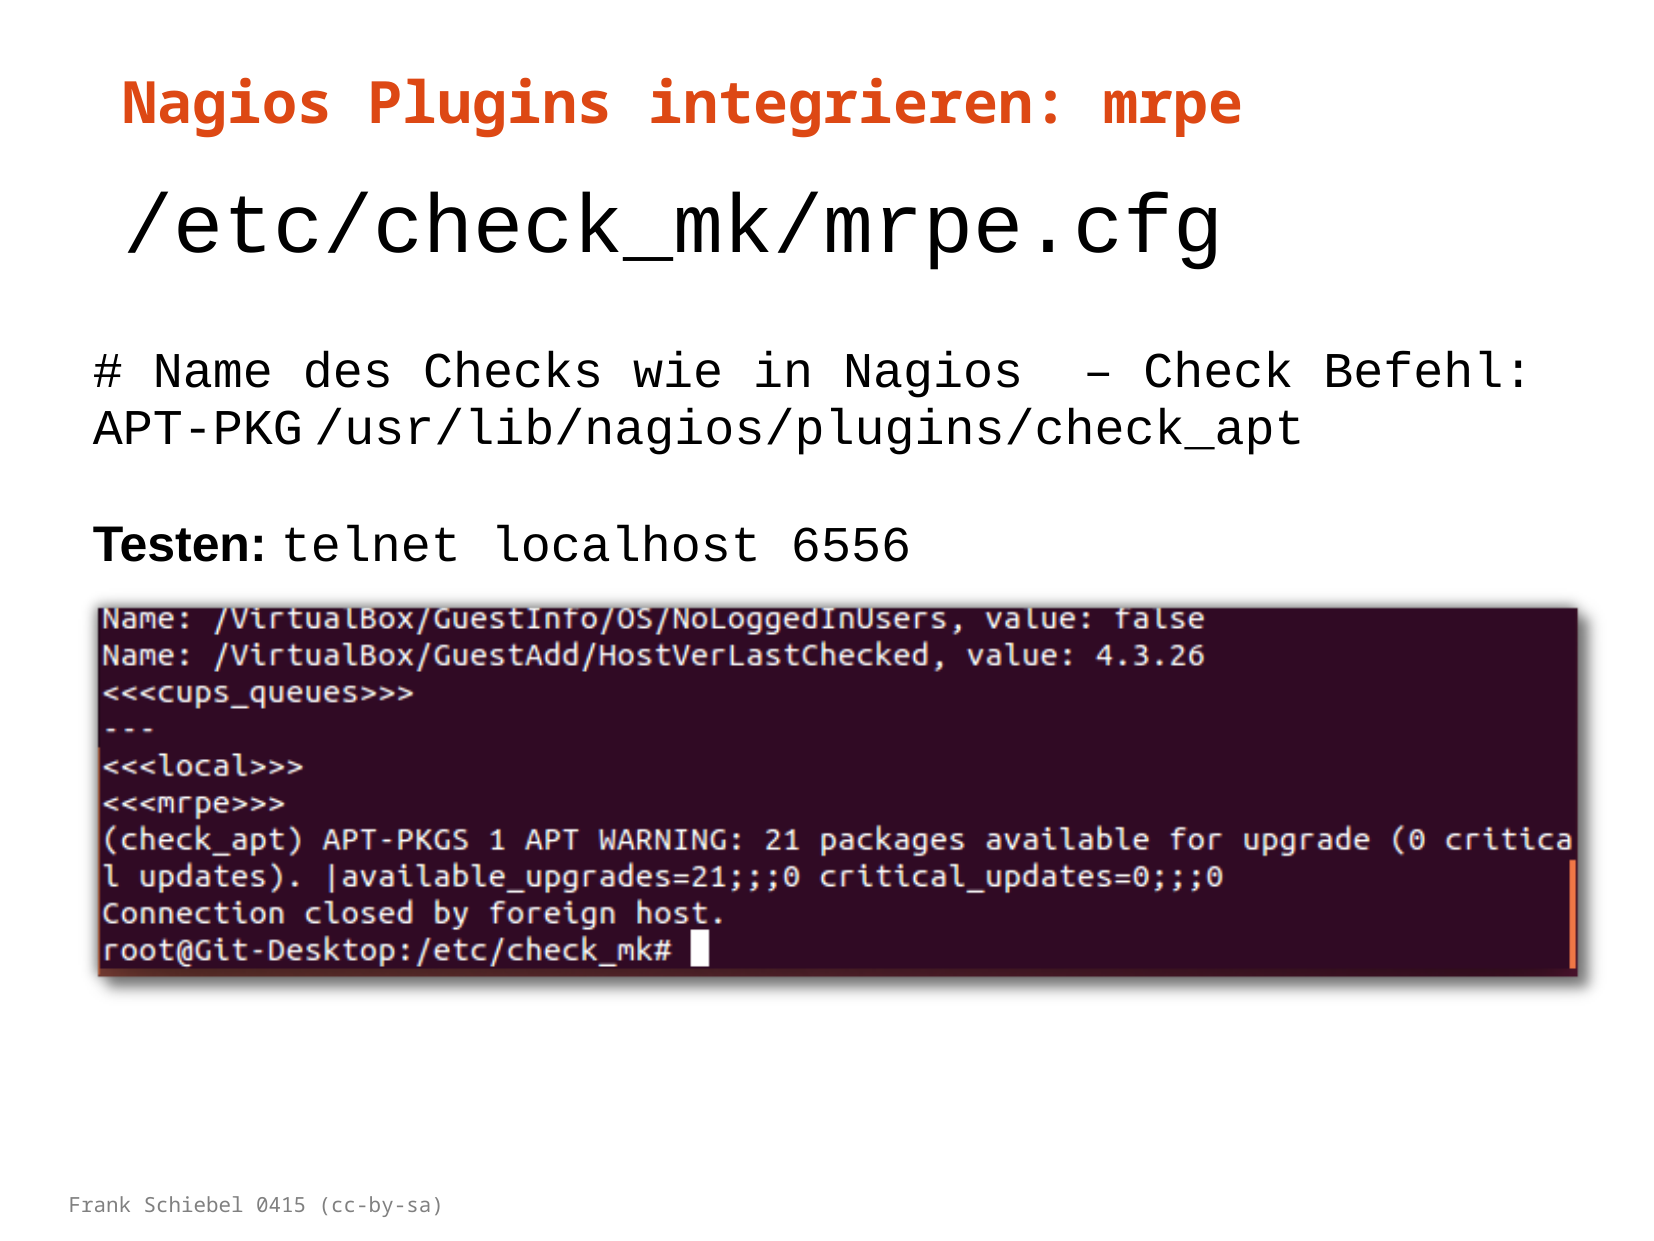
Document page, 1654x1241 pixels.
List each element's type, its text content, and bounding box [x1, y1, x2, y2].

text_box # Name des Checks wie in Nagios – Check Befehl: APT-PKG /usr/lib/nagios/plugins/check_apt Testen: telnet localhost 6556 [78, 338, 1548, 588]
picture [78, 588, 1611, 1010]
text_box Nagios Plugins integrieren: mrpe [108, 54, 1479, 129]
text_box /etc/check_mk/mrpe.cfg [108, 175, 1238, 286]
